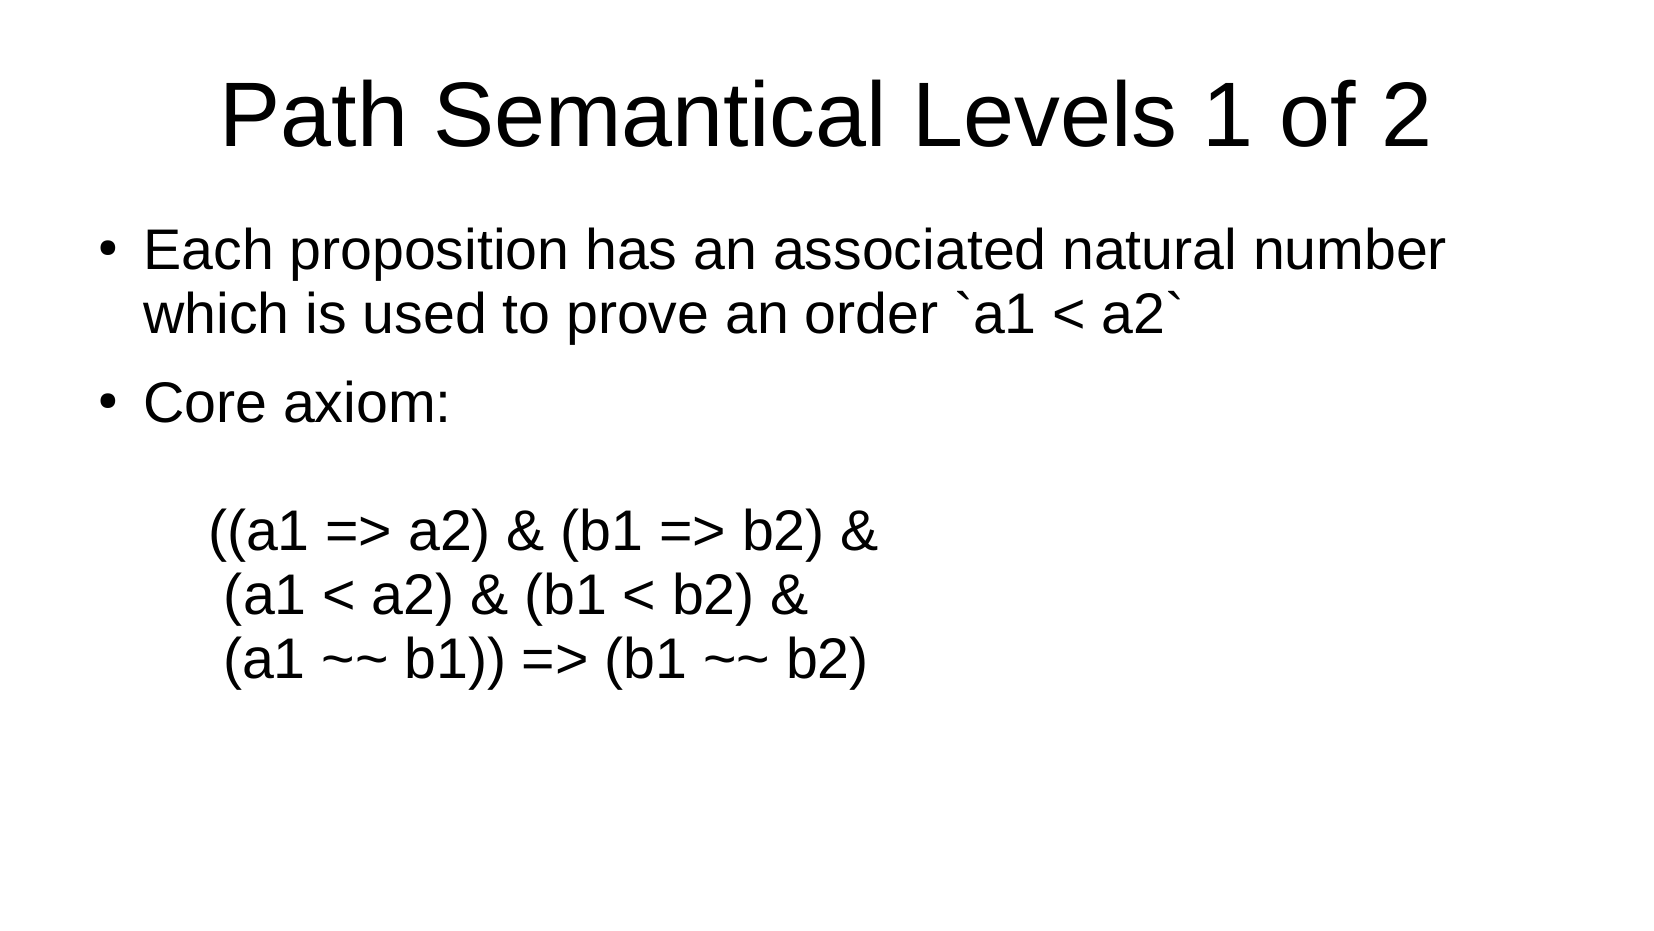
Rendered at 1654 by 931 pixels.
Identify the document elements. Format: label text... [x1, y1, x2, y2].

list Each proposition has an associated natural number which is used to prove an order `a1 < a2` Core axiom: ((a1 => a2) & (b1 => b2) & (a1 < a2) & (b1 < b2) & (a1 ~~ b1)) => (b1 ~~ b2) [82, 217, 1571, 758]
title Path Semantical Levels 1 of 2 [82, 37, 1571, 193]
